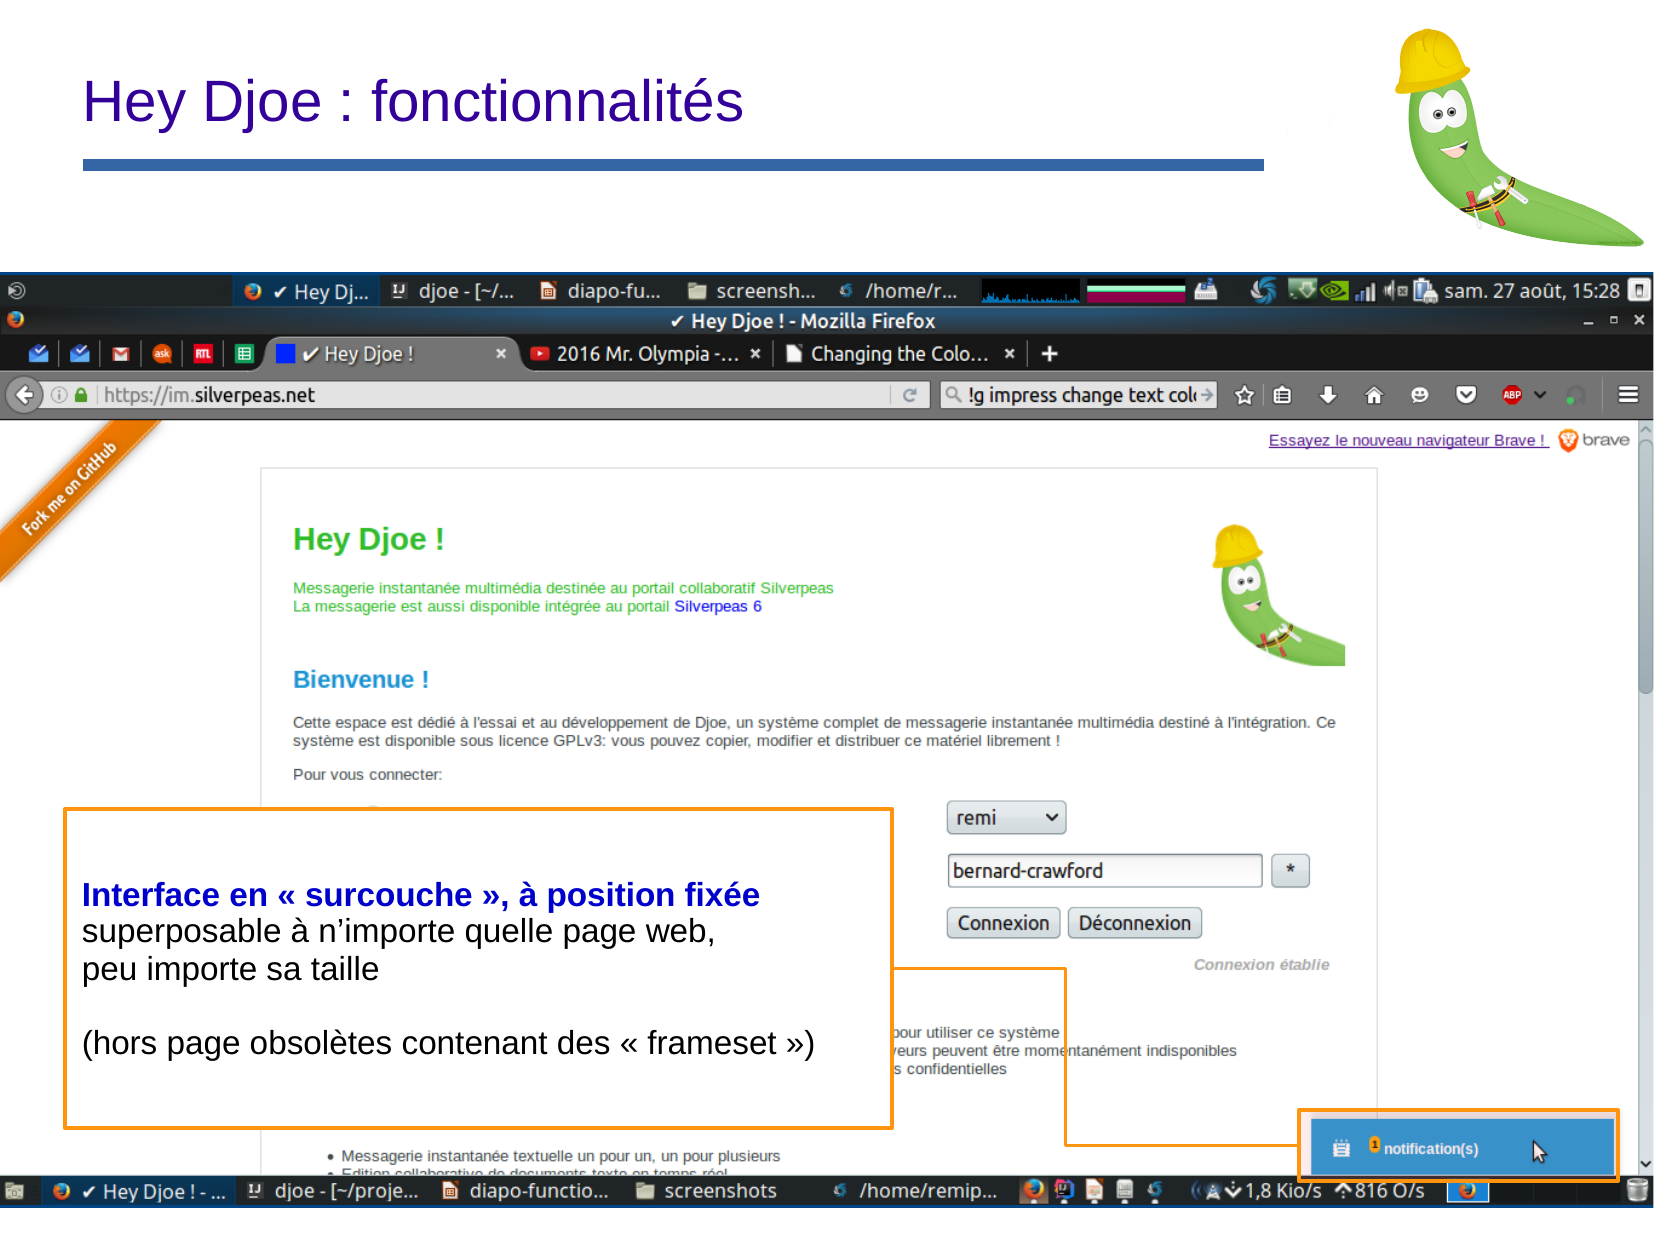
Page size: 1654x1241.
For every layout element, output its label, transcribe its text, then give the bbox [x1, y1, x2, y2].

text_box Interface en « surcouche », à position fixée superposable à n’importe quelle page web, peu importe sa taille (hors page obsolètes contenant des « frameset ») [64, 809, 892, 1128]
picture [1286, 23, 1647, 248]
picture [0, 275, 1654, 1205]
text_box [1299, 1110, 1619, 1182]
title Hey Djoe : fonctionnalités [82, 49, 1264, 154]
